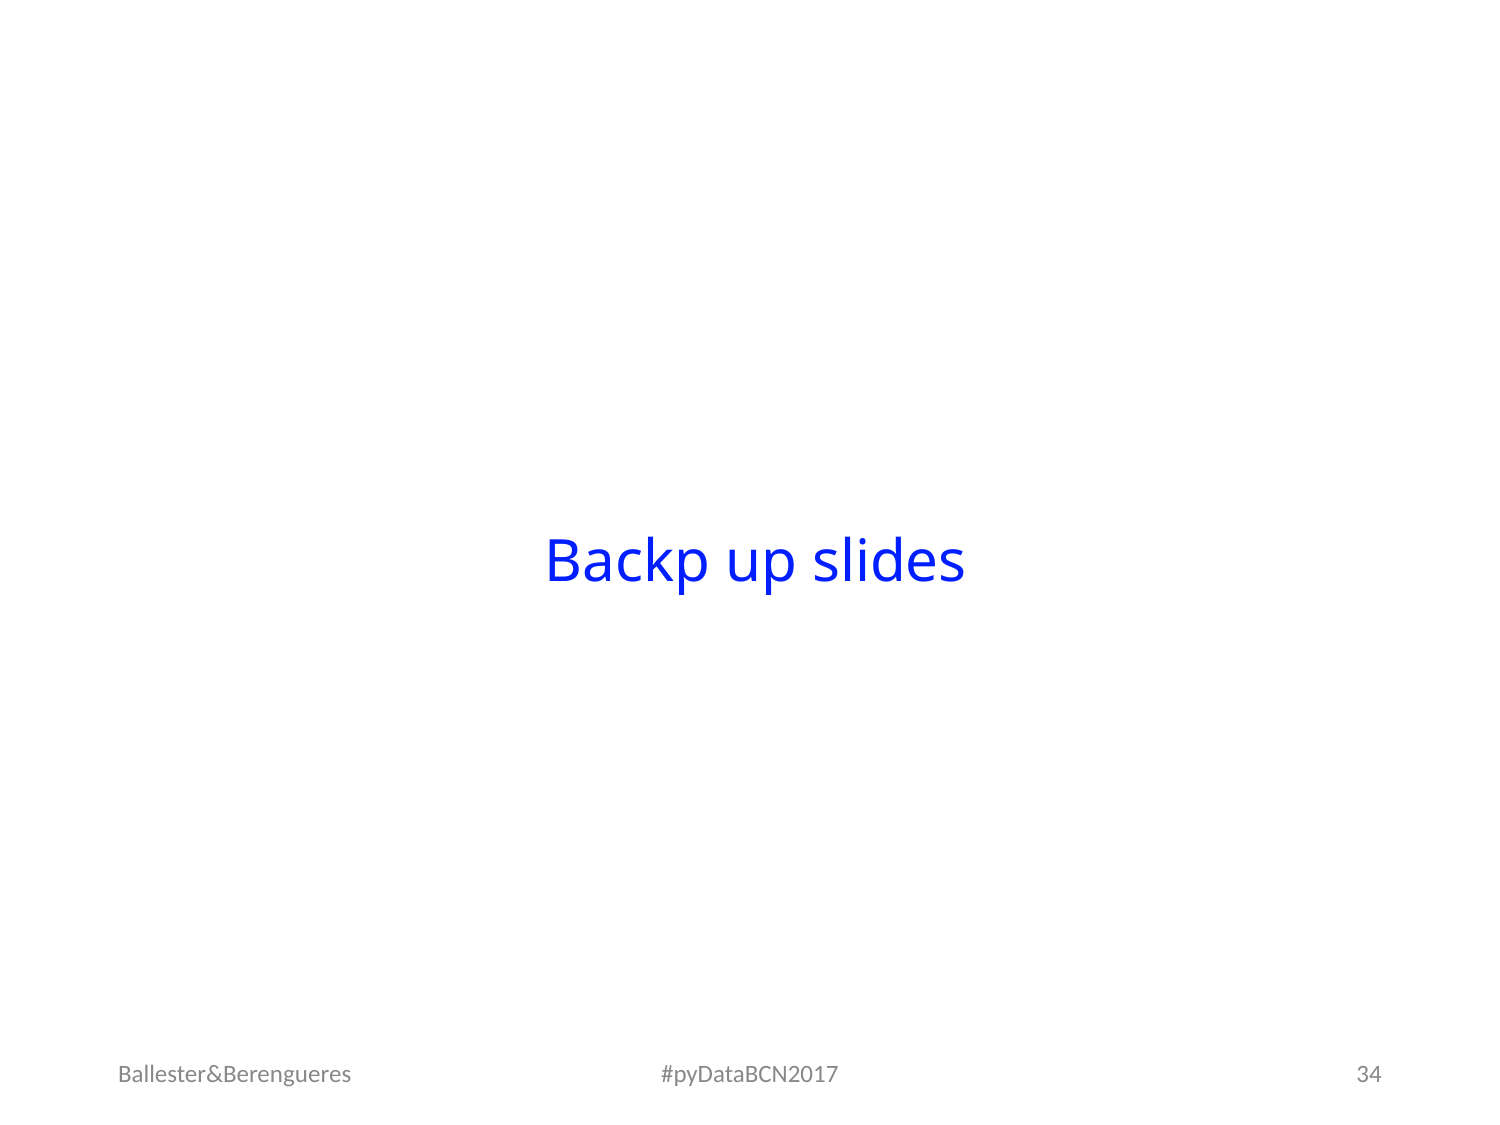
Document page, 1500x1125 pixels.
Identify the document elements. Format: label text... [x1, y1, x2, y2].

slide_number <number> [1059, 1042, 1397, 1103]
slide_number Ballester&Berengueres [103, 1042, 441, 1103]
footer #pyDataBCN2017 [496, 1042, 1004, 1103]
title Backp up slides [86, 507, 1425, 618]
